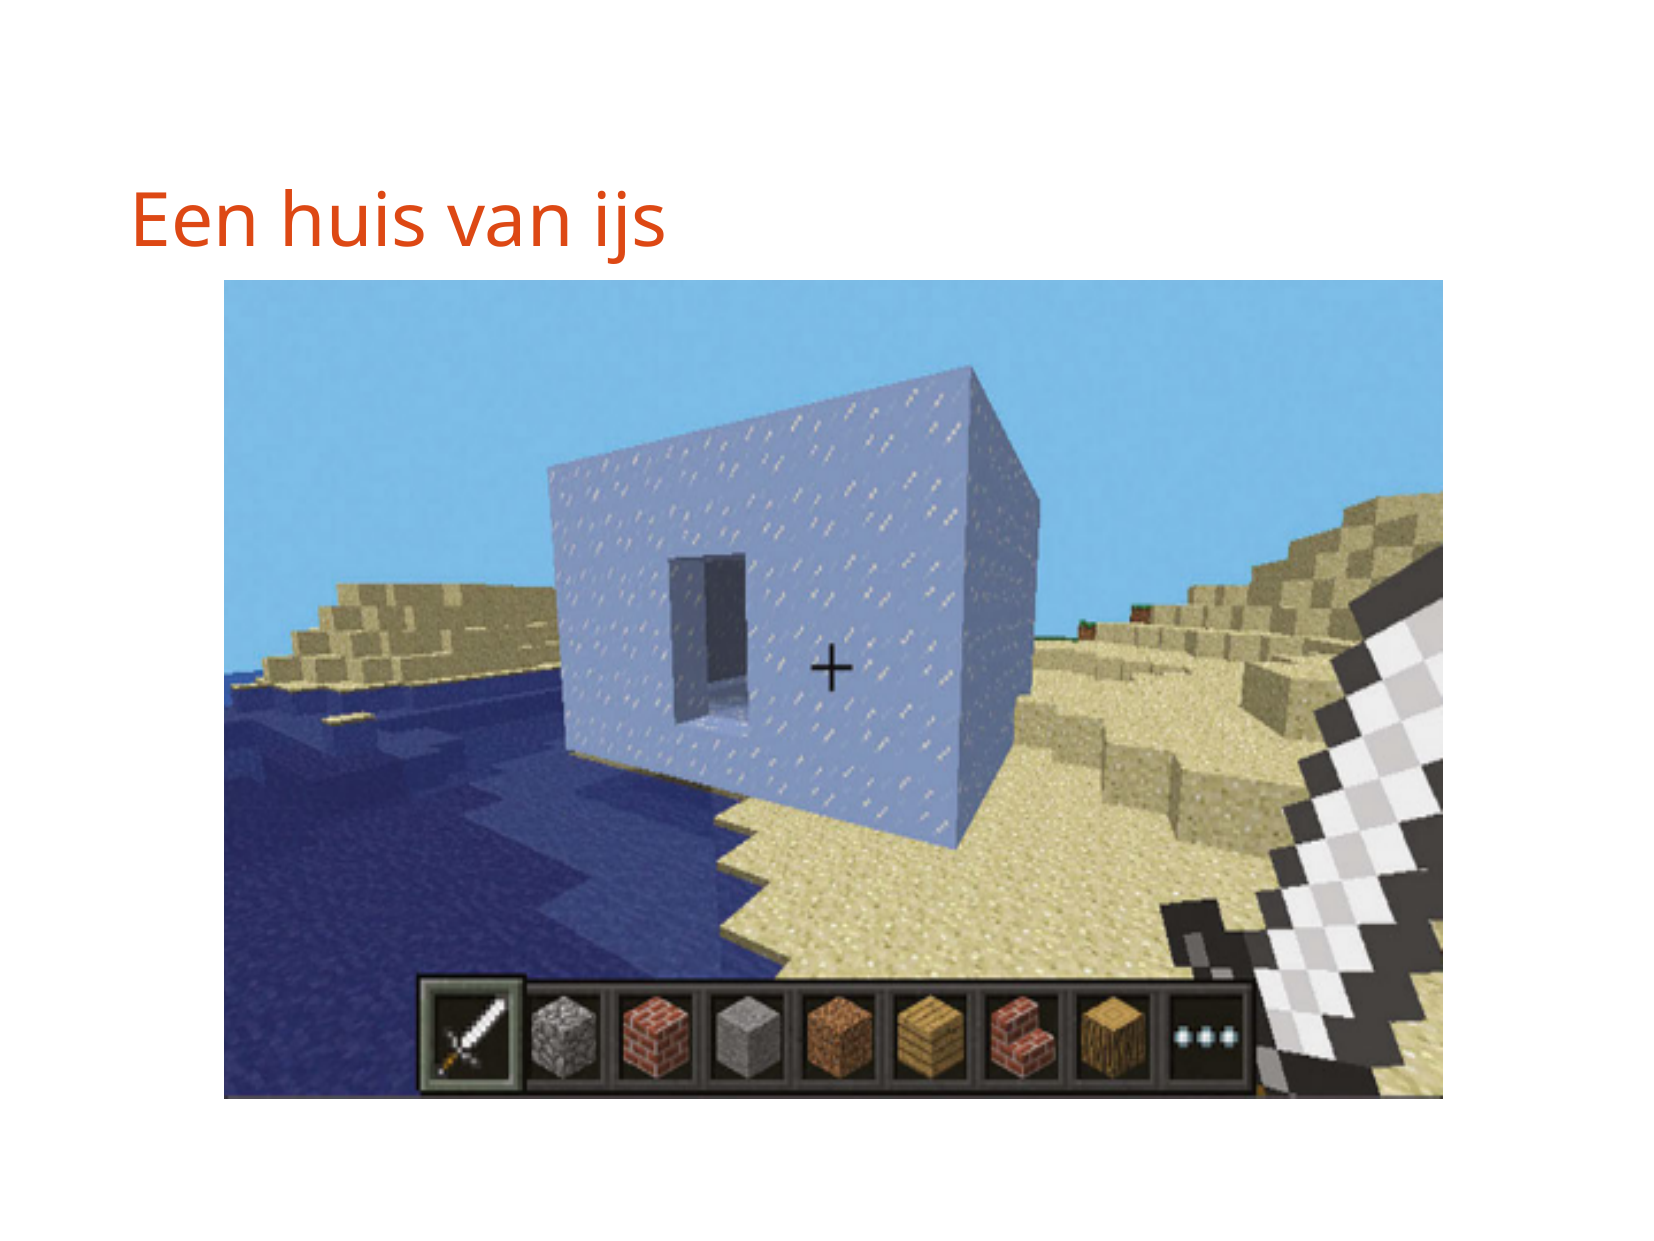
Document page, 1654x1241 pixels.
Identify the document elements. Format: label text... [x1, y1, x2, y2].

title Een huis van ijs [129, 153, 1518, 281]
picture [224, 280, 1443, 1099]
